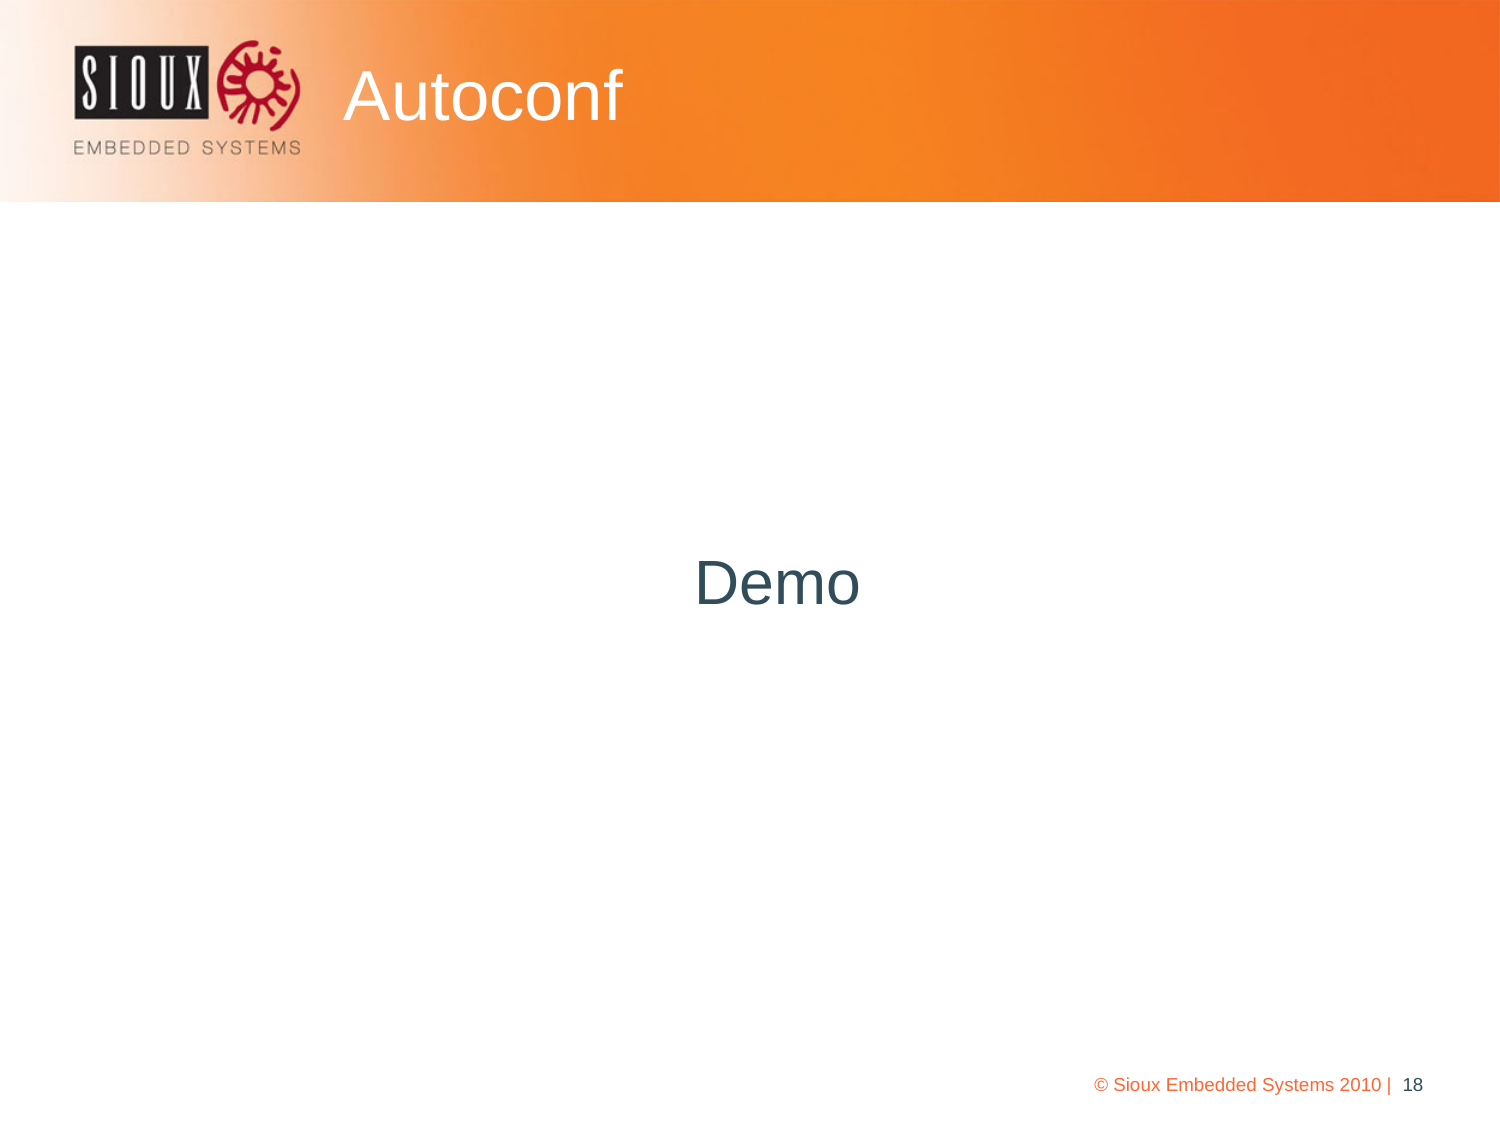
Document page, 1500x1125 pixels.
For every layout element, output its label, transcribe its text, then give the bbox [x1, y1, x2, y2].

title Autoconf [329, 37, 1424, 163]
list Demo [75, 262, 1426, 1005]
picture [0, 0, 1500, 202]
